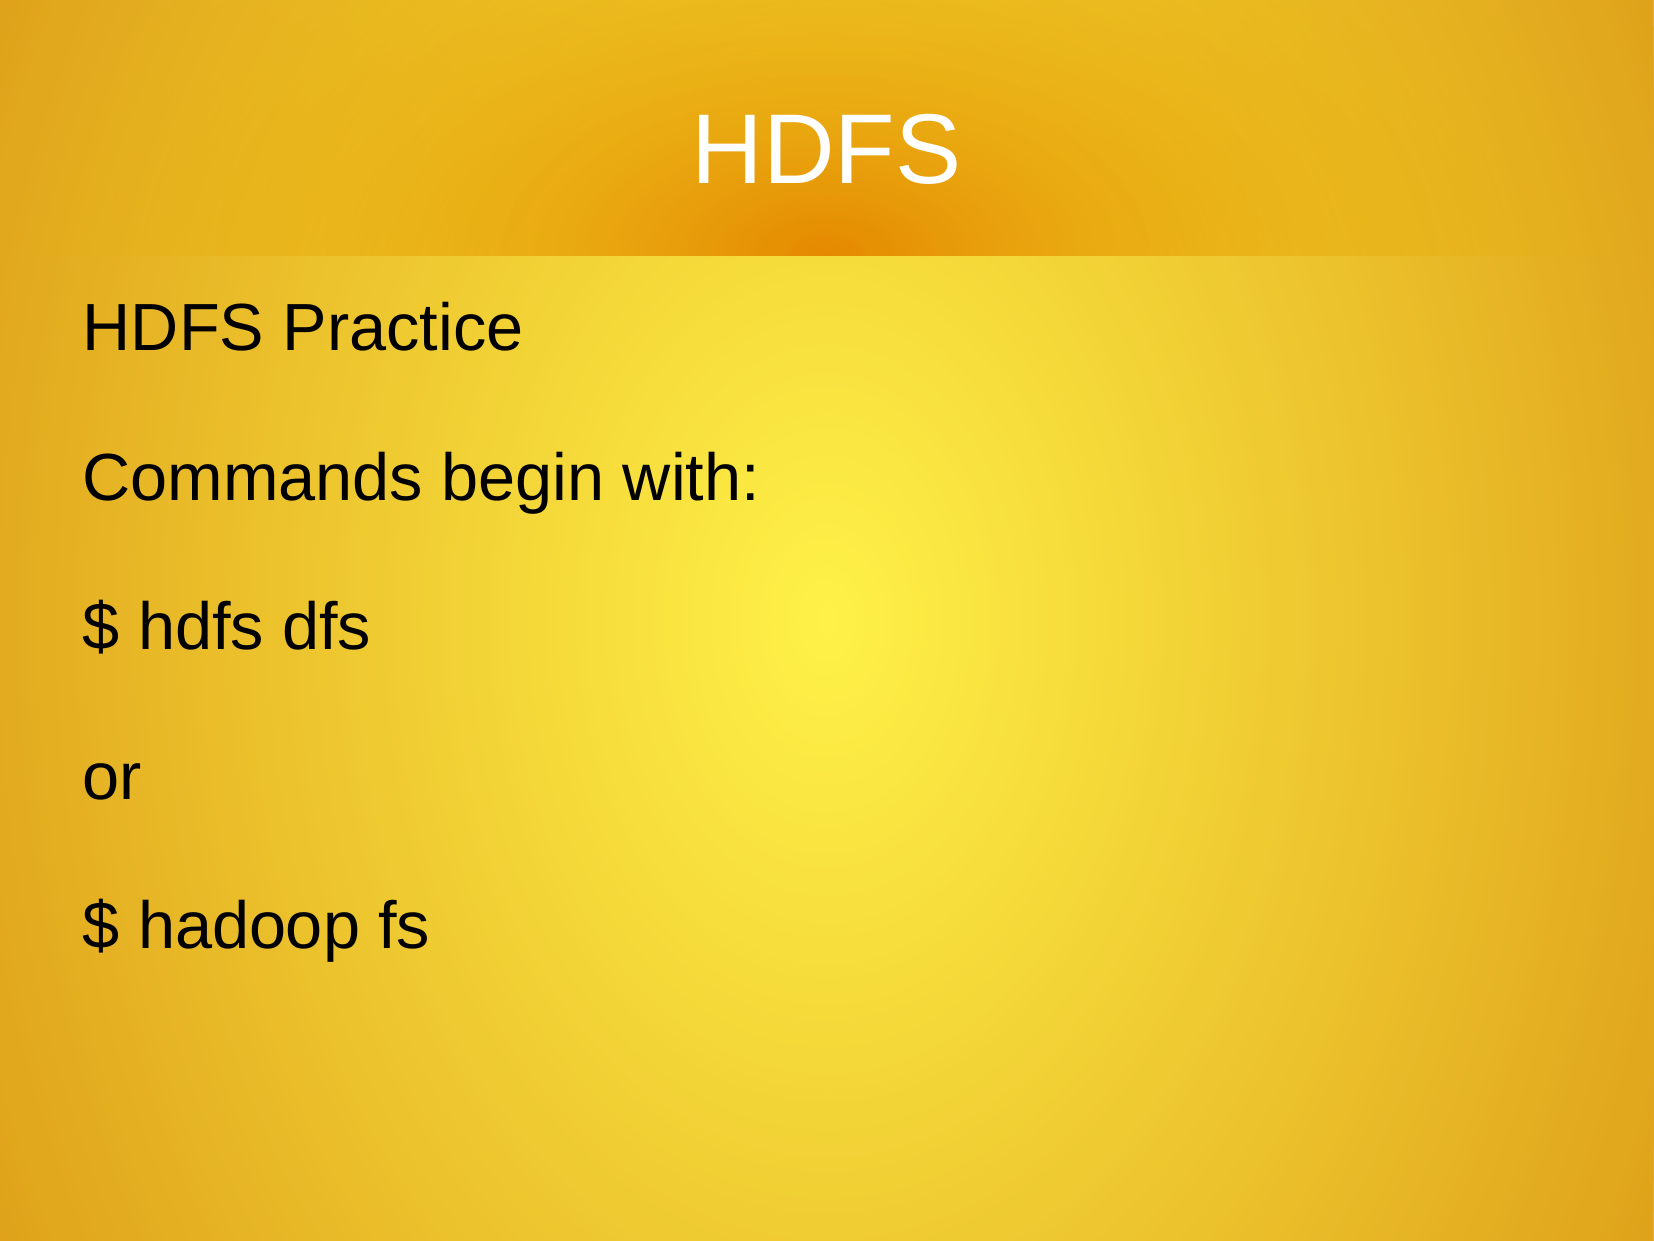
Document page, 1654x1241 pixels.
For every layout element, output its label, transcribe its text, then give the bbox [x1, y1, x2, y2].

subtitle HDFS Practice Commands begin with: $ hdfs dfs or $ hadoop fs [82, 290, 1571, 1010]
title HDFS [82, 47, 1571, 252]
